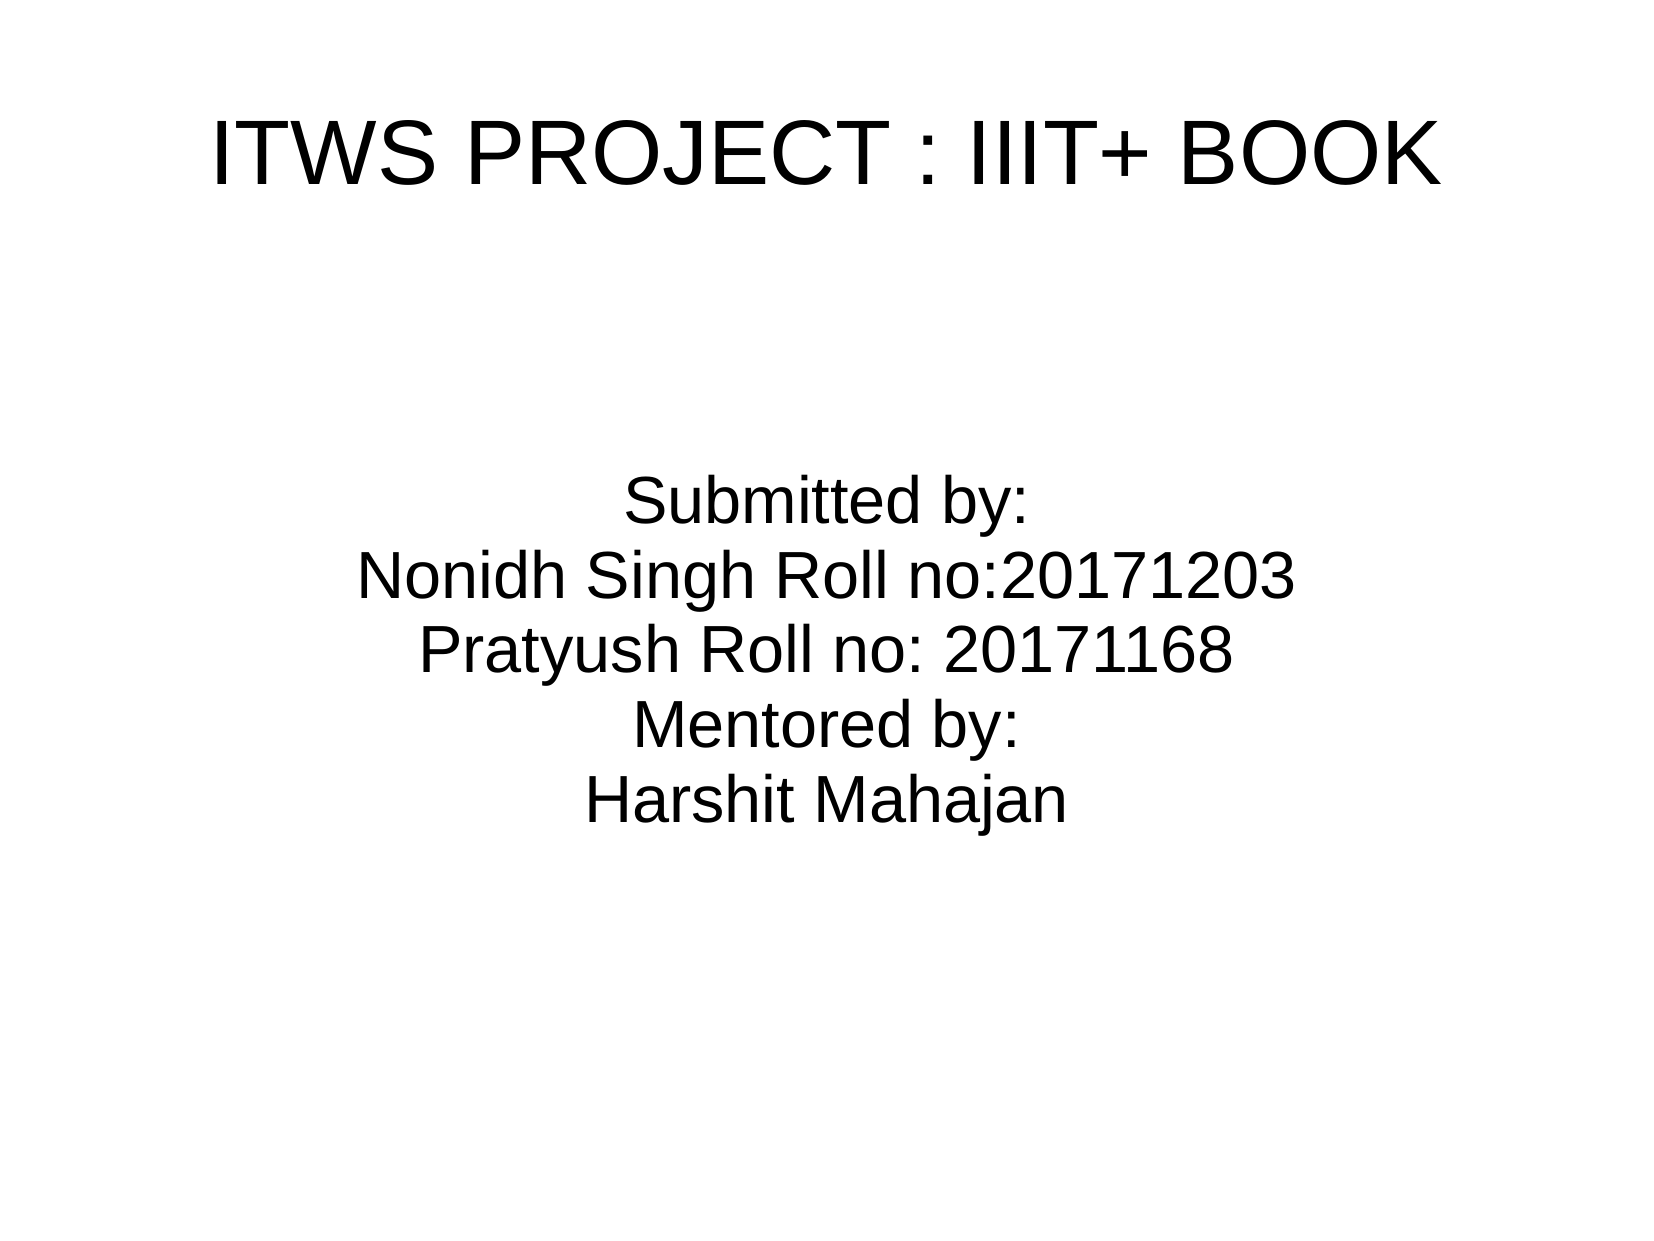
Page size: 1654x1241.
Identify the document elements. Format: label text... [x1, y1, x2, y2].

subtitle Submitted by: Nonidh Singh Roll no:20171203 Pratyush Roll no: 20171168 Mentored by: Harshit Mahajan [82, 290, 1571, 1010]
title ITWS PROJECT : IIIT+ BOOK [82, 49, 1571, 257]
